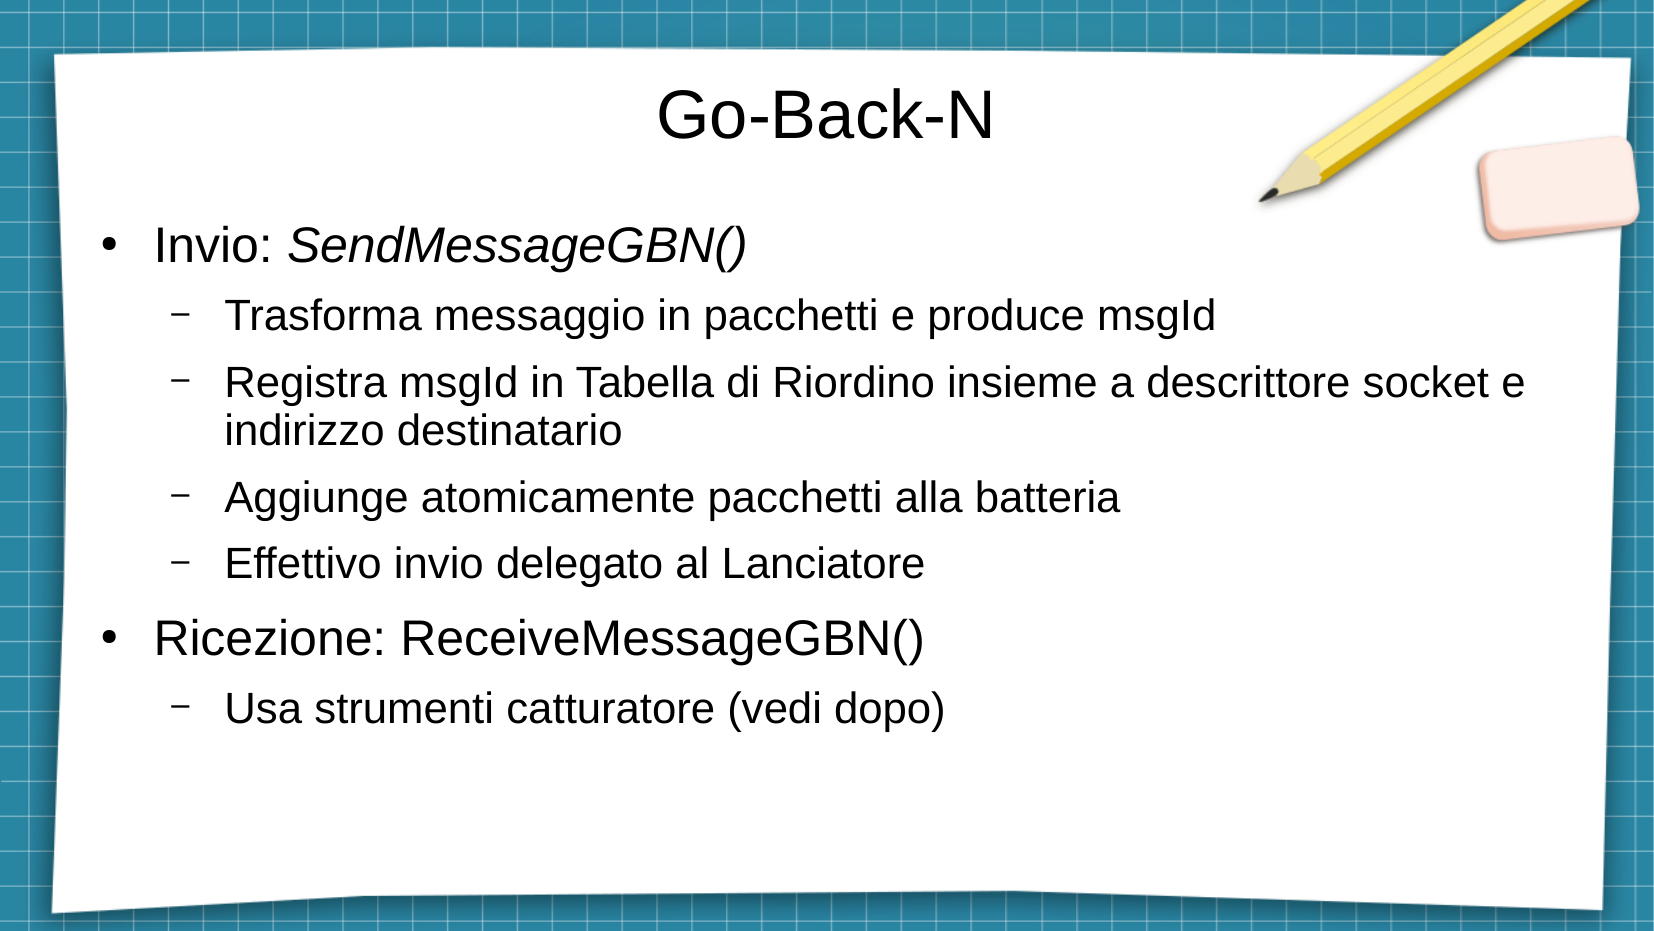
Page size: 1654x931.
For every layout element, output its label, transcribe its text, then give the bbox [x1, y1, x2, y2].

picture [0, 0, 1654, 931]
list Invio: SendMessageGBN() Trasforma messaggio in pacchetti e produce msgId Registra msgId in Tabella di Riordino insieme a descrittore socket e indirizzo destinatario Aggiunge atomicamente pacchetti alla batteria Effettivo invio delegato al Lanciatore Ricezione: ReceiveMessageGBN() Usa strumenti catturatore (vedi dopo) [82, 217, 1571, 758]
title Go-Back-N [82, 37, 1571, 193]
